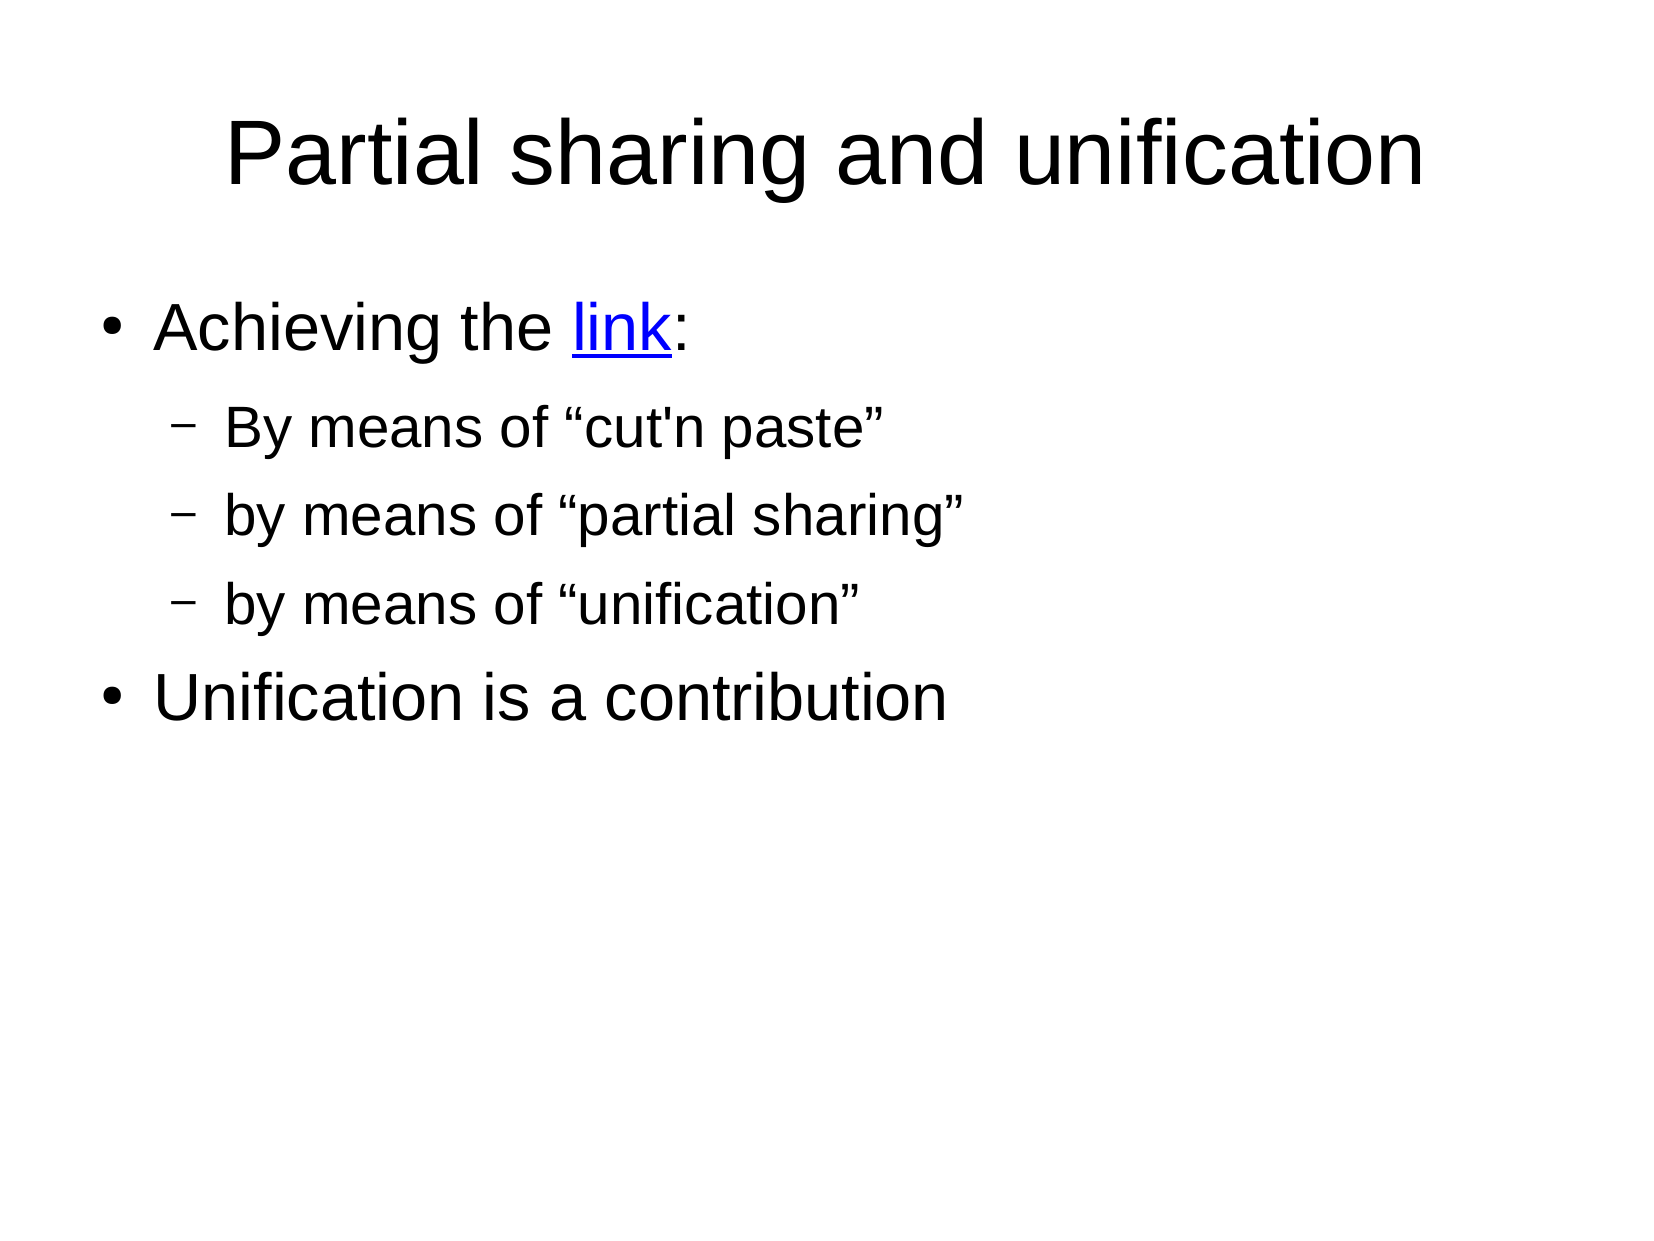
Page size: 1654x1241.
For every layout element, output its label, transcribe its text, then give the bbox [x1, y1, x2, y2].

title Partial sharing and unification [82, 49, 1571, 257]
list Achieving the link: By means of “cut'n paste” by means of “partial sharing” by means of “unification” Unification is a contribution [82, 290, 1538, 1010]
